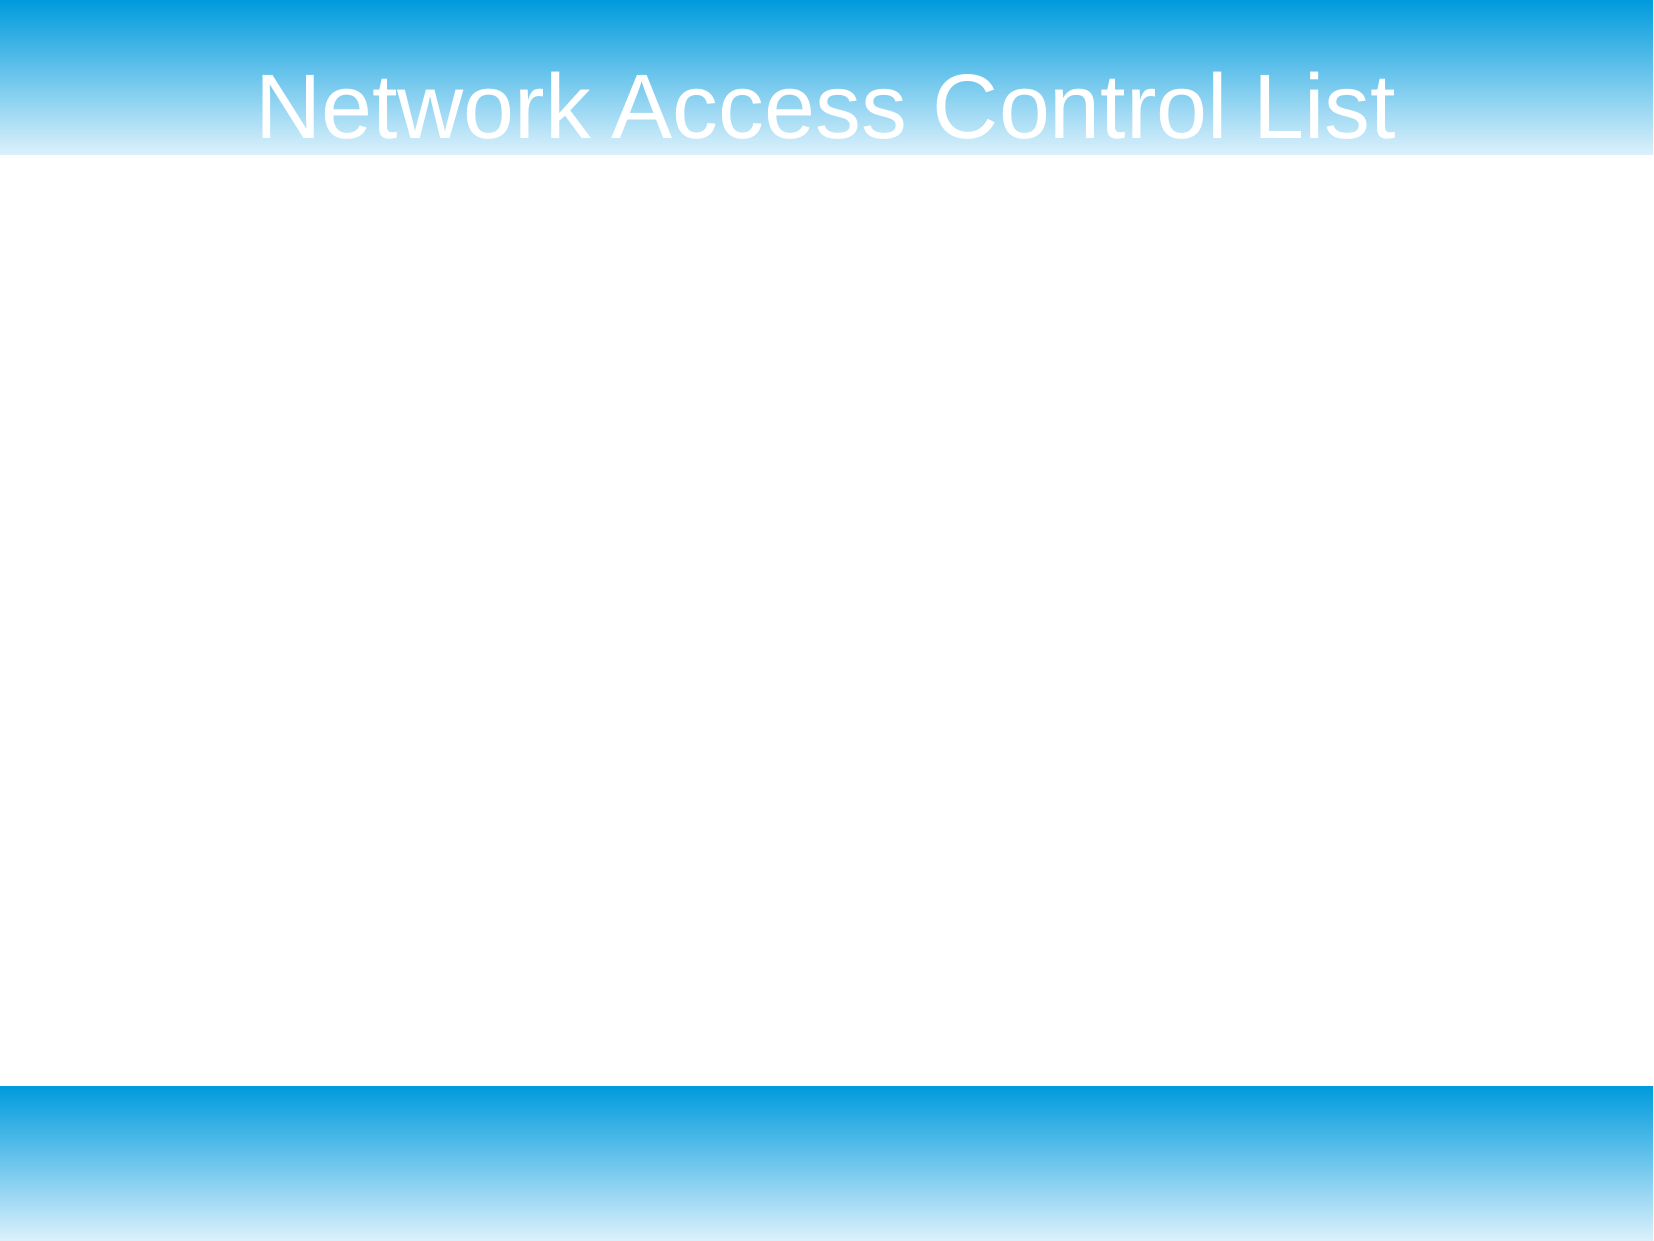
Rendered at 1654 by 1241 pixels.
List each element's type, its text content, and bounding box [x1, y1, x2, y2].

title Network Access Control List [82, 49, 1571, 155]
